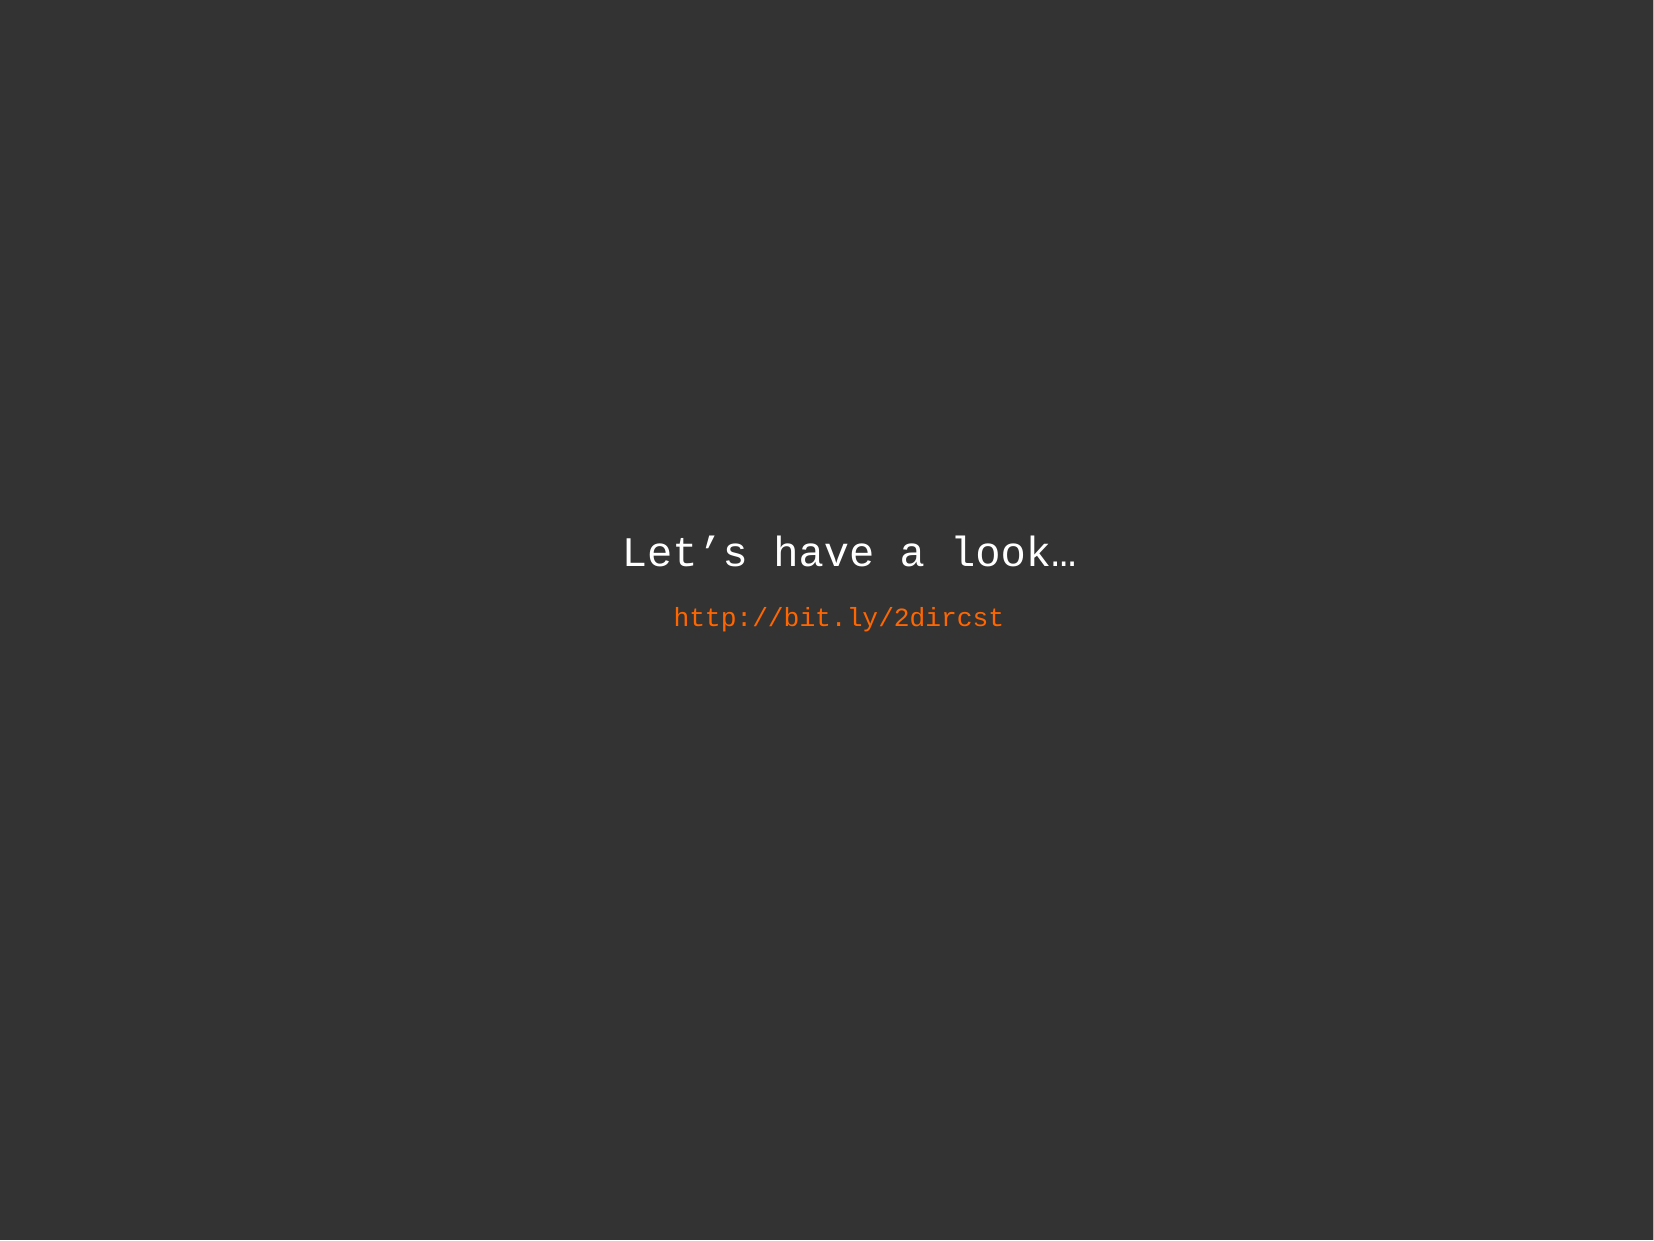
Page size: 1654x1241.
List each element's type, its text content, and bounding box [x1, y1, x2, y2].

list Let’s have a look… http://bit.ly/2dircst [82, 531, 1571, 638]
